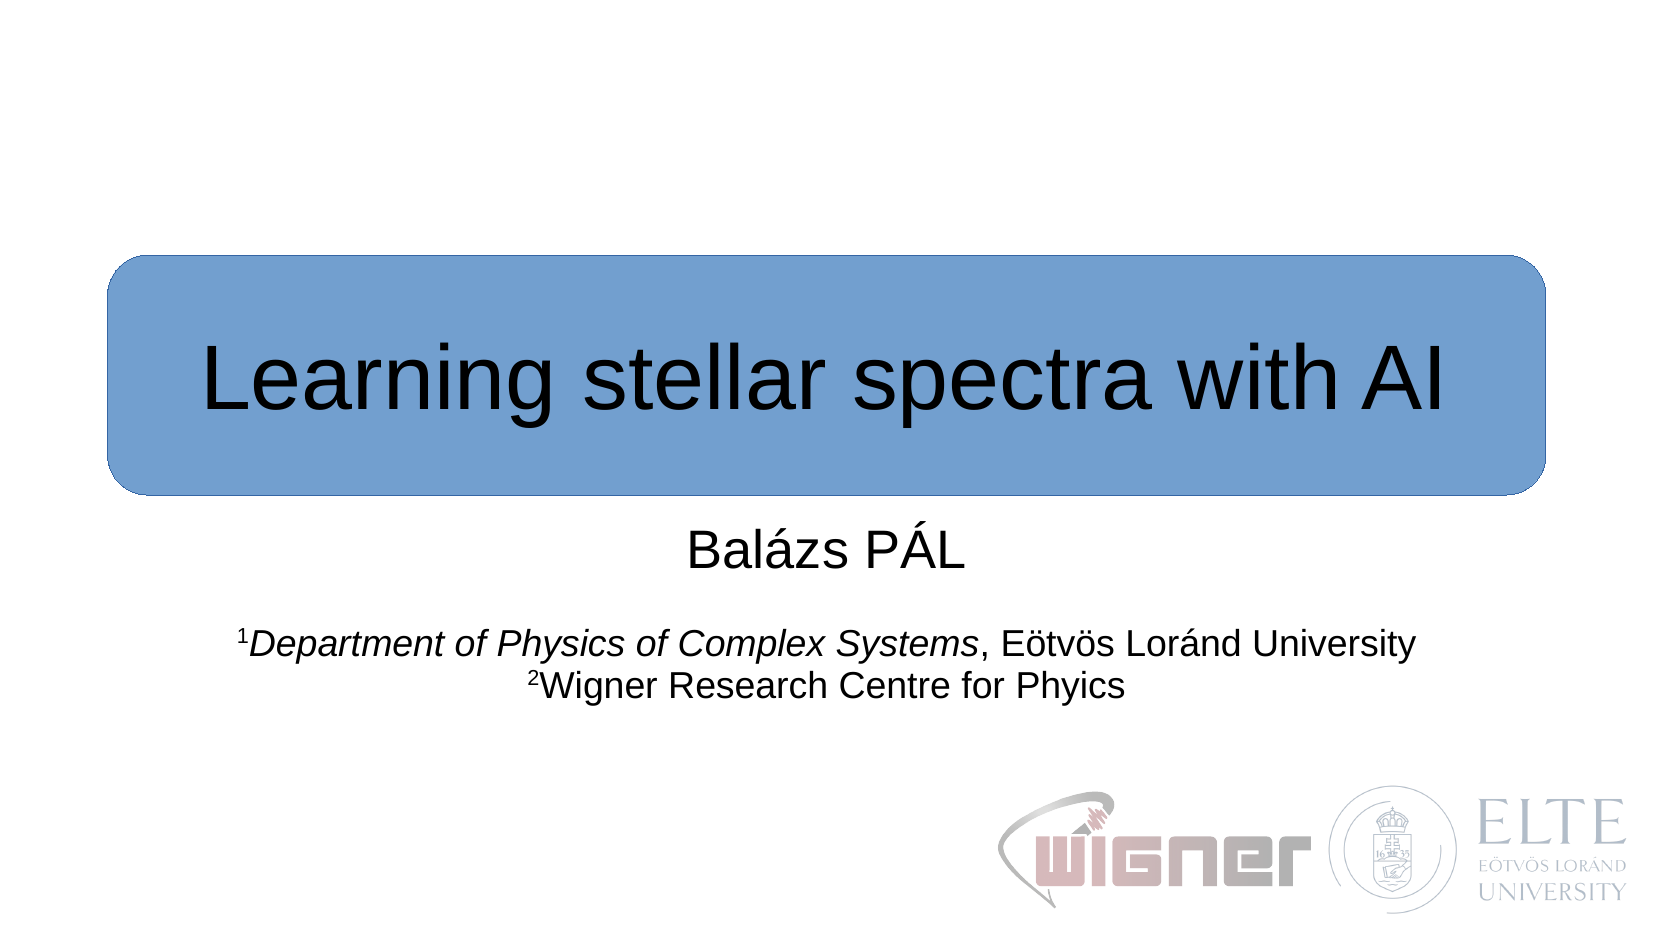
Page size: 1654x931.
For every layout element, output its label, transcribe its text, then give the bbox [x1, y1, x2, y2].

text_box [107, 255, 1546, 450]
subtitle Balázs PÁL 1Department of Physics of Complex Systems, Eötvös Loránd University 2Wigner Research Centre for Phyics [82, 450, 1571, 758]
picture [990, 786, 1321, 914]
picture [1328, 785, 1627, 914]
title Learning stellar spectra with AI [120, 275, 1531, 450]
